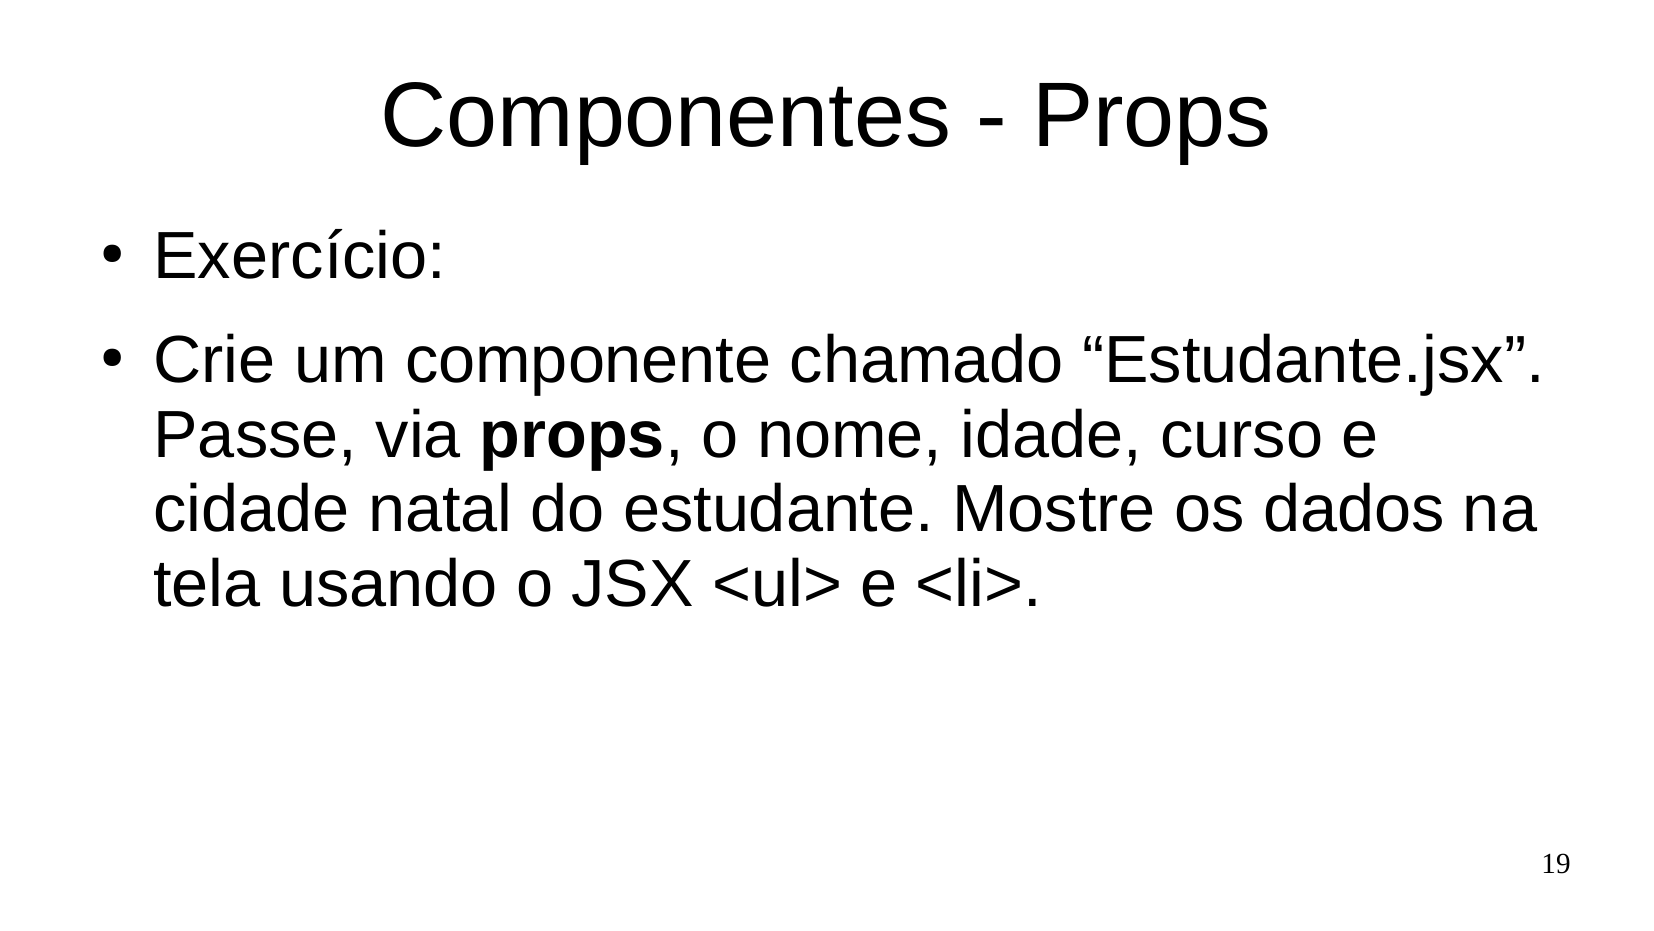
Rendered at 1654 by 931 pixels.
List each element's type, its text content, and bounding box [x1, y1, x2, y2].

title Componentes - Props [82, 37, 1571, 193]
list Exercício: Crie um componente chamado “Estudante.jsx”. Passe, via props, o nome, idade, curso e cidade natal do estudante. Mostre os dados na tela usando o JSX <ul> e <li>. [82, 217, 1571, 758]
